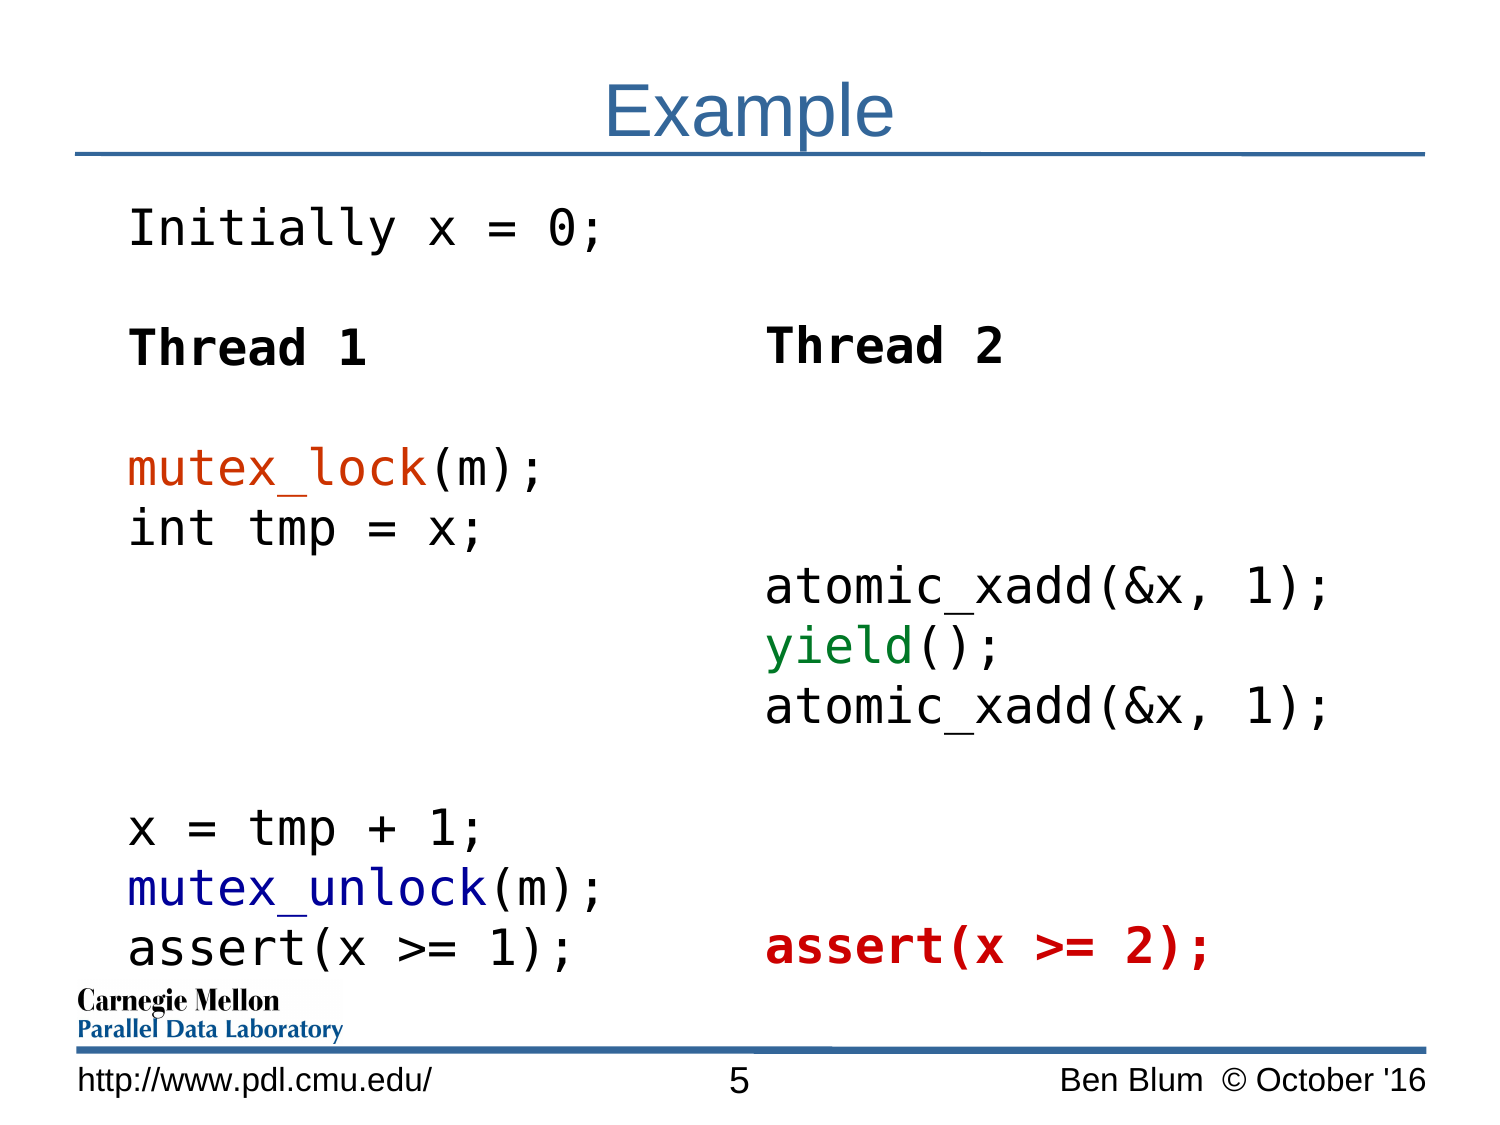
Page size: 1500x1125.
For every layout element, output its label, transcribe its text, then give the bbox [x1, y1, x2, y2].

picture [77, 979, 343, 1044]
title Example [112, 50, 1388, 163]
text_box Thread 2 atomic_xadd(&x, 1); yield(); atomic_xadd(&x, 1); assert(x >= 2); [750, 186, 1388, 981]
text_box Initially x = 0; Thread 1 mutex_lock(m); int tmp = x; x = tmp + 1; mutex_unlock(m); assert(x >= 1); [112, 187, 751, 983]
